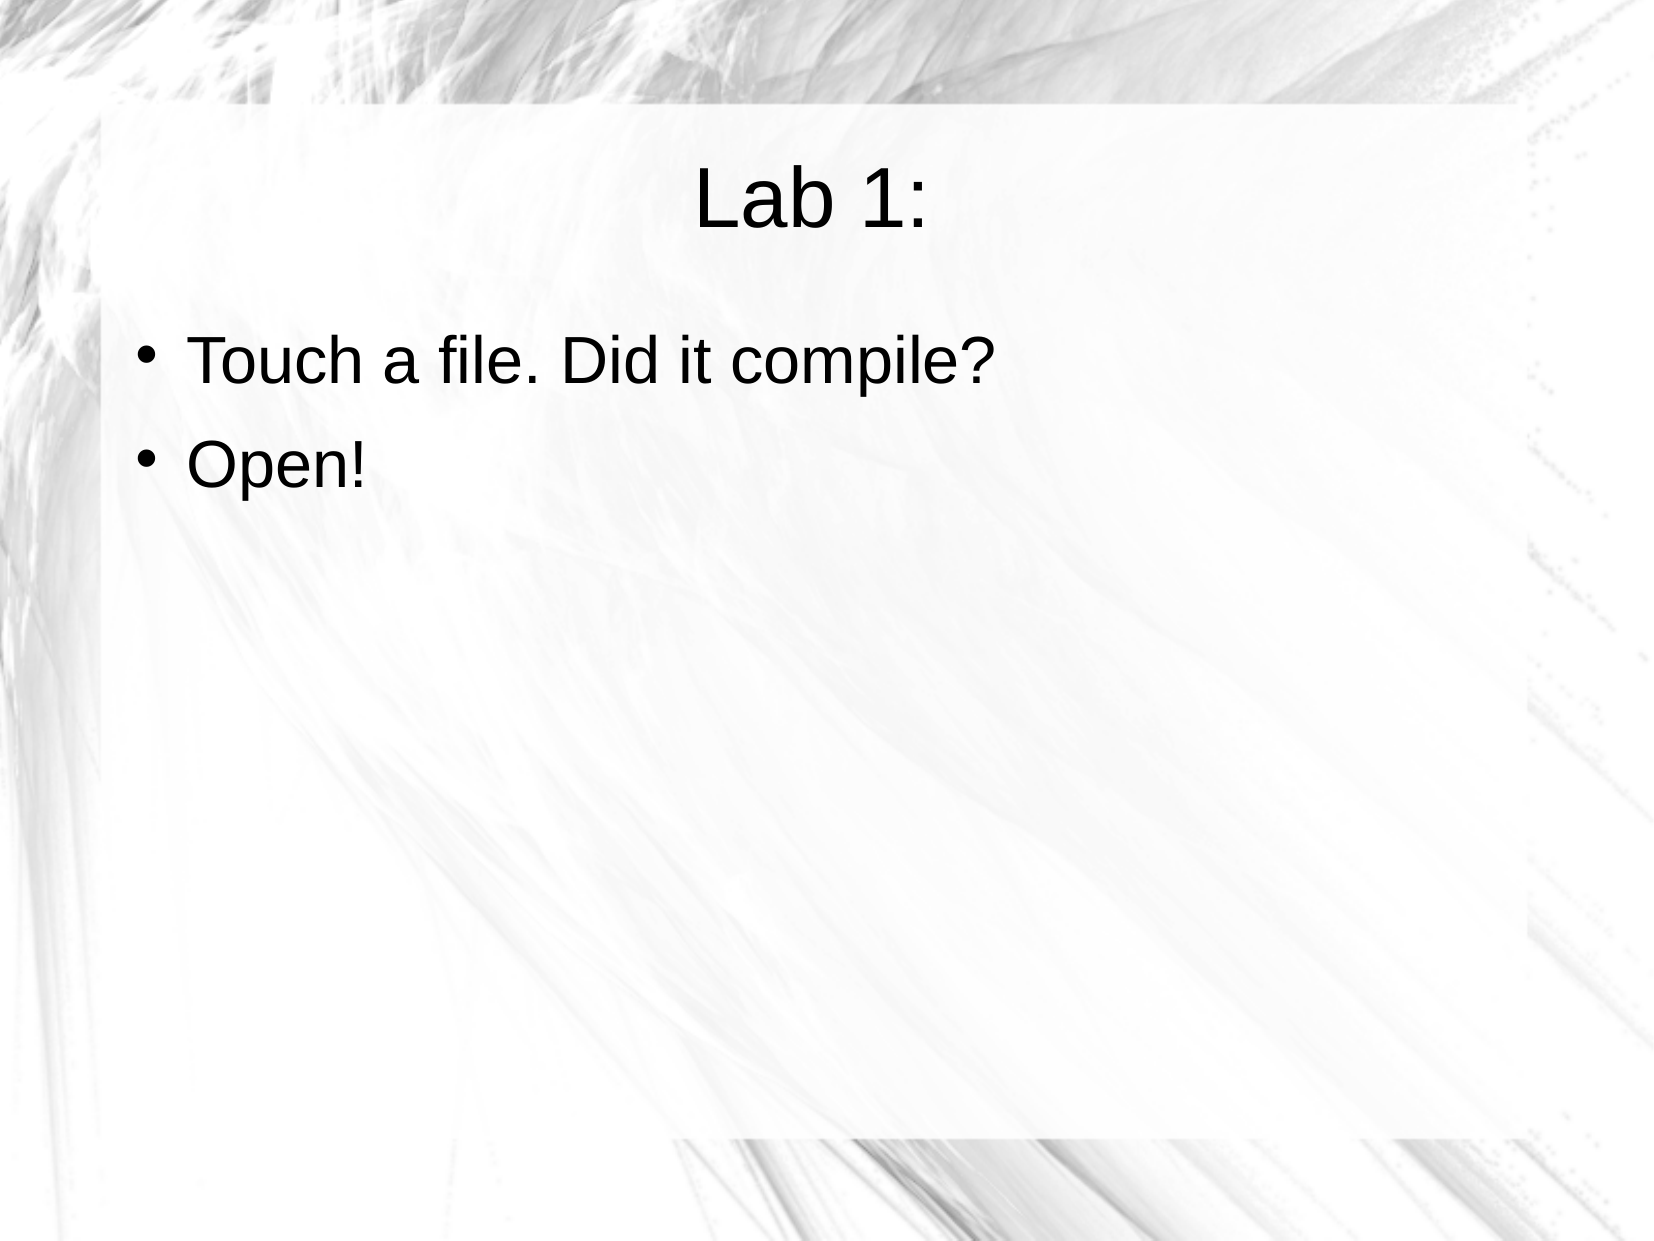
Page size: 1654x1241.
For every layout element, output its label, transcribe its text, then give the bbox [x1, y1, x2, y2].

list Touch a file. Did it compile? Open! [118, 319, 1571, 946]
title Lab 1: [118, 112, 1506, 281]
picture [0, 0, 1654, 1241]
